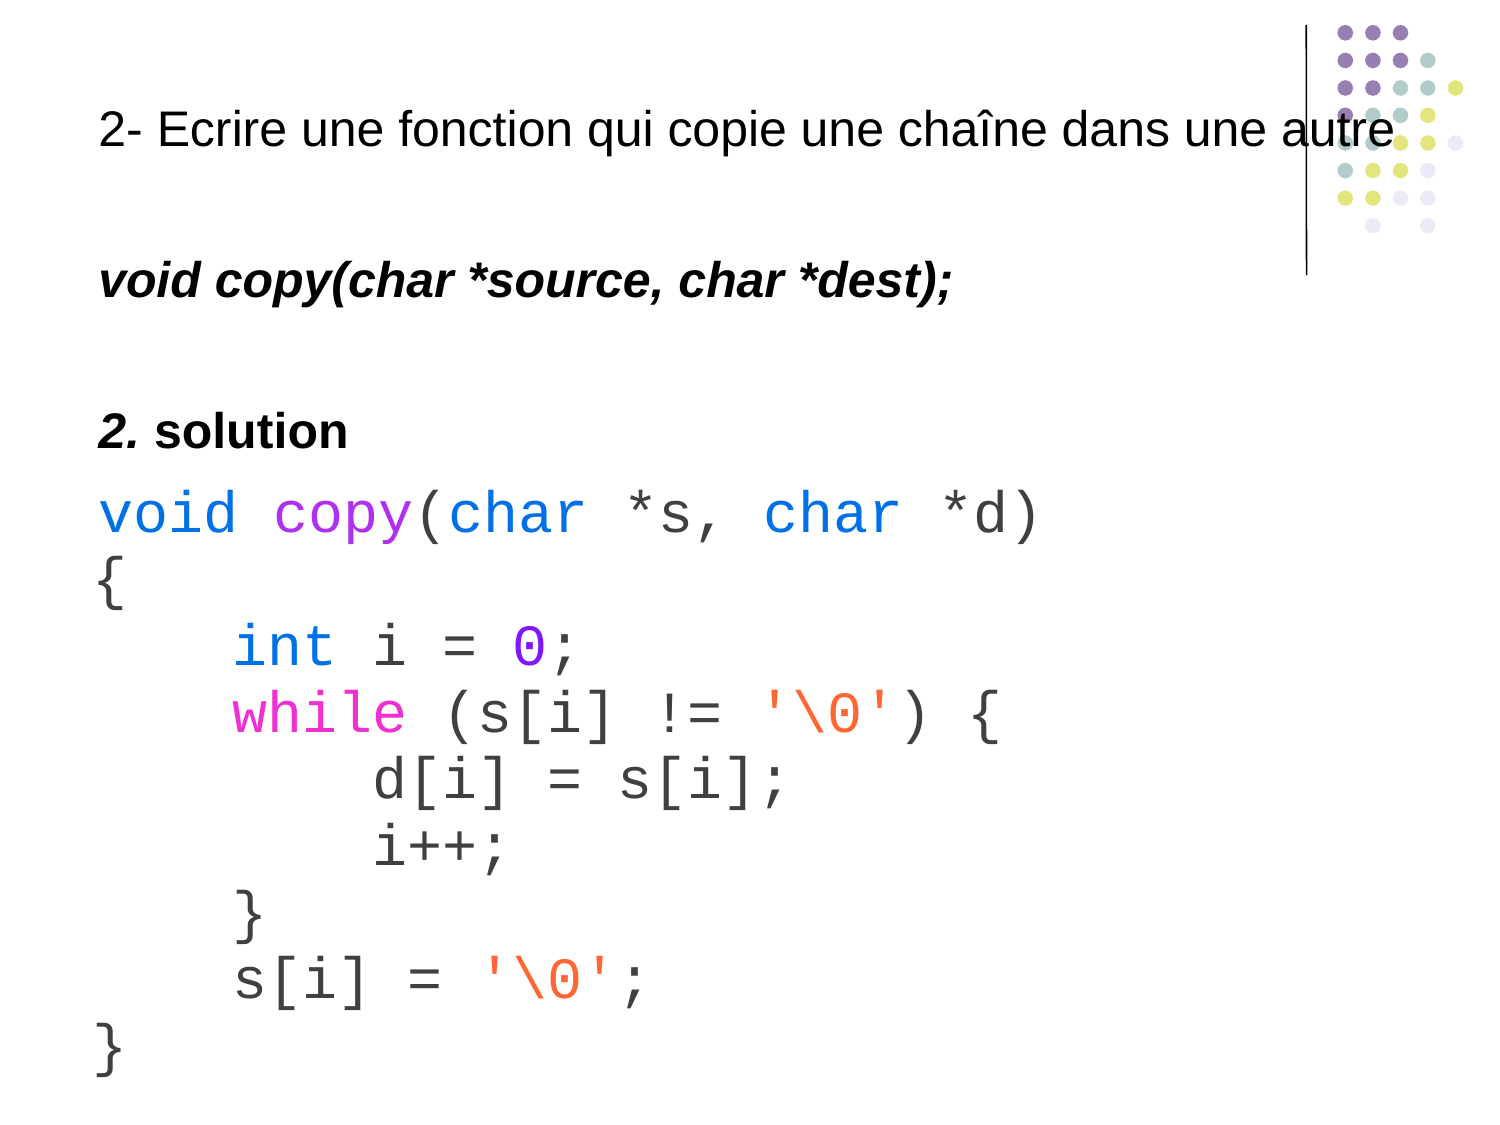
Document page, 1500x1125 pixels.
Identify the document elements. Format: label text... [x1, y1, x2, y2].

list 2- Ecrire une fonction qui copie une chaîne dans une autre void copy(char *source, char *dest); 2. solution void copy(char *s, char *d) { int i = 0; while (s[i] != '\0') { d[i] = s[i]; i++; } s[i] = '\0'; } [75, 88, 1425, 1125]
